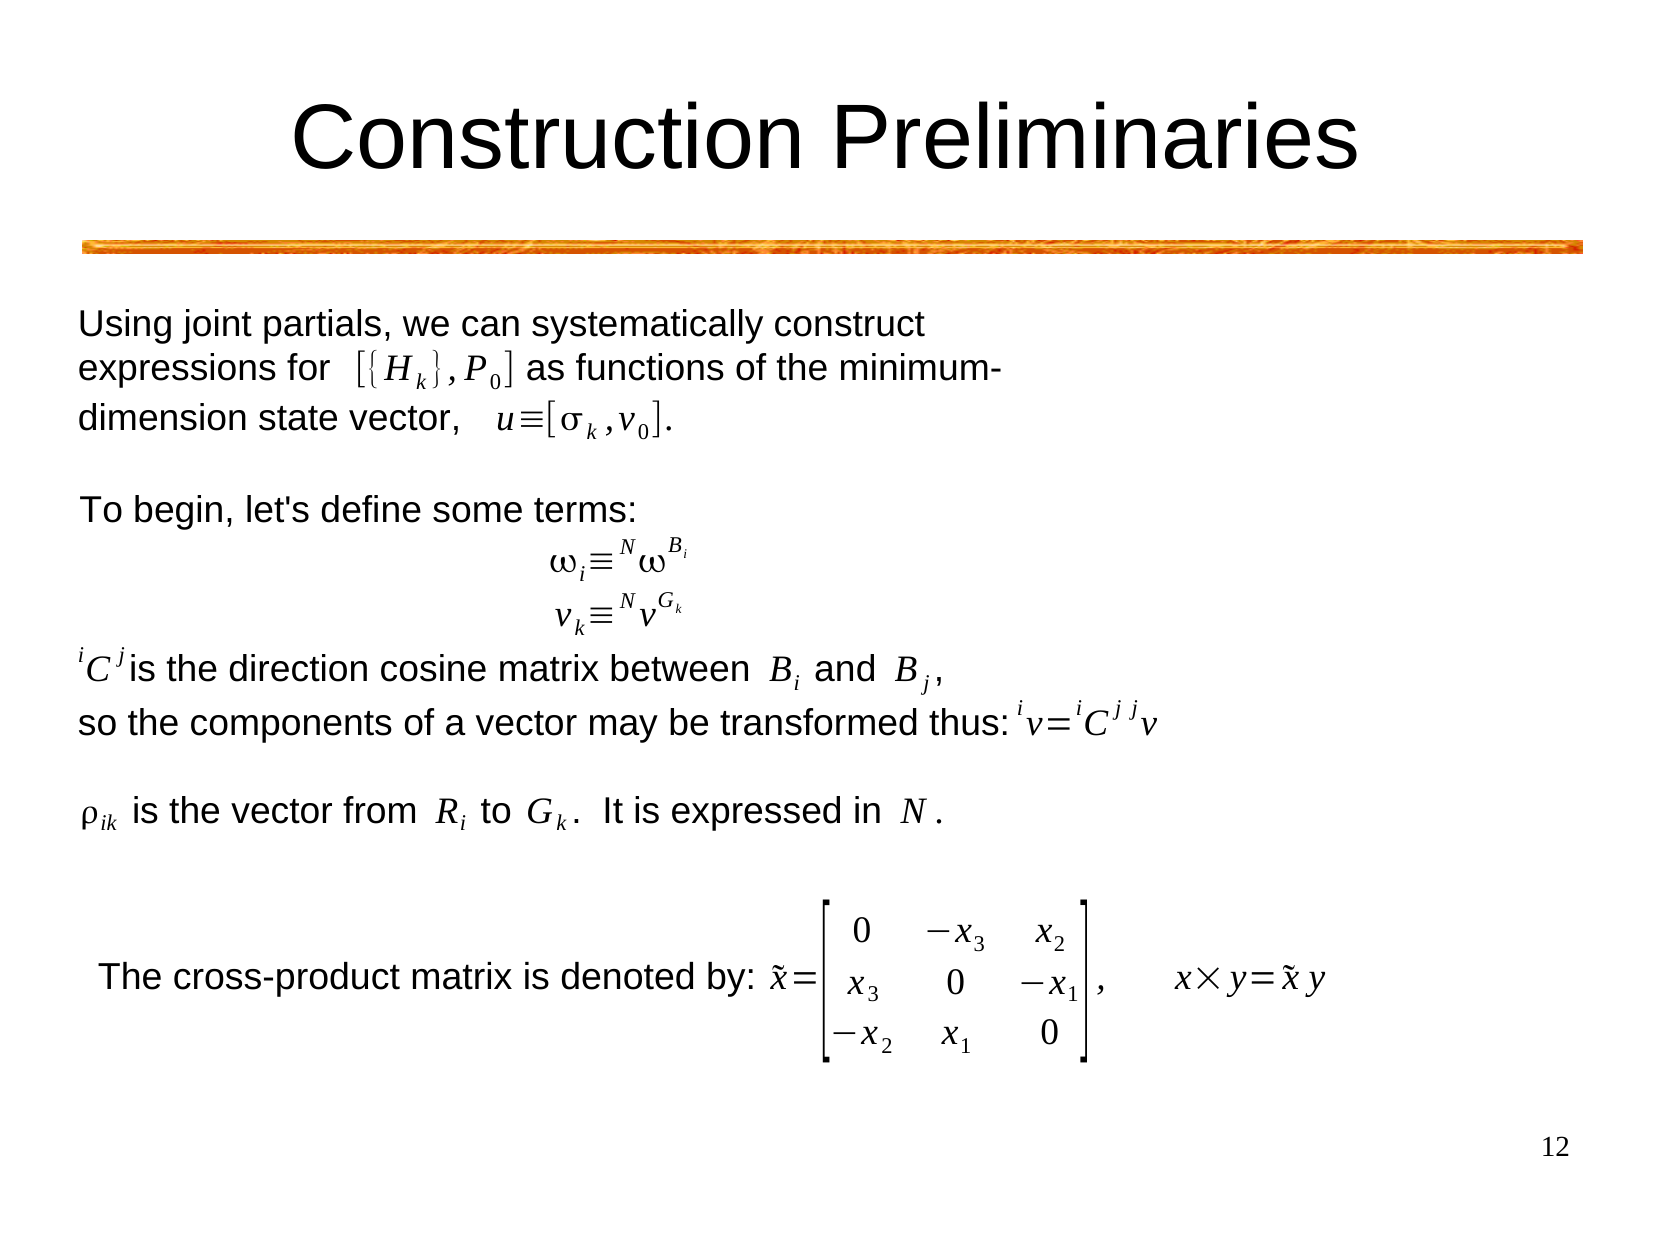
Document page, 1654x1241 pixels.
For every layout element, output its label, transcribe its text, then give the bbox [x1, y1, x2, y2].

title Construction Preliminaries [82, 56, 1571, 218]
picture [82, 240, 1583, 254]
chart [71, 303, 1163, 880]
chart [90, 898, 1332, 1065]
